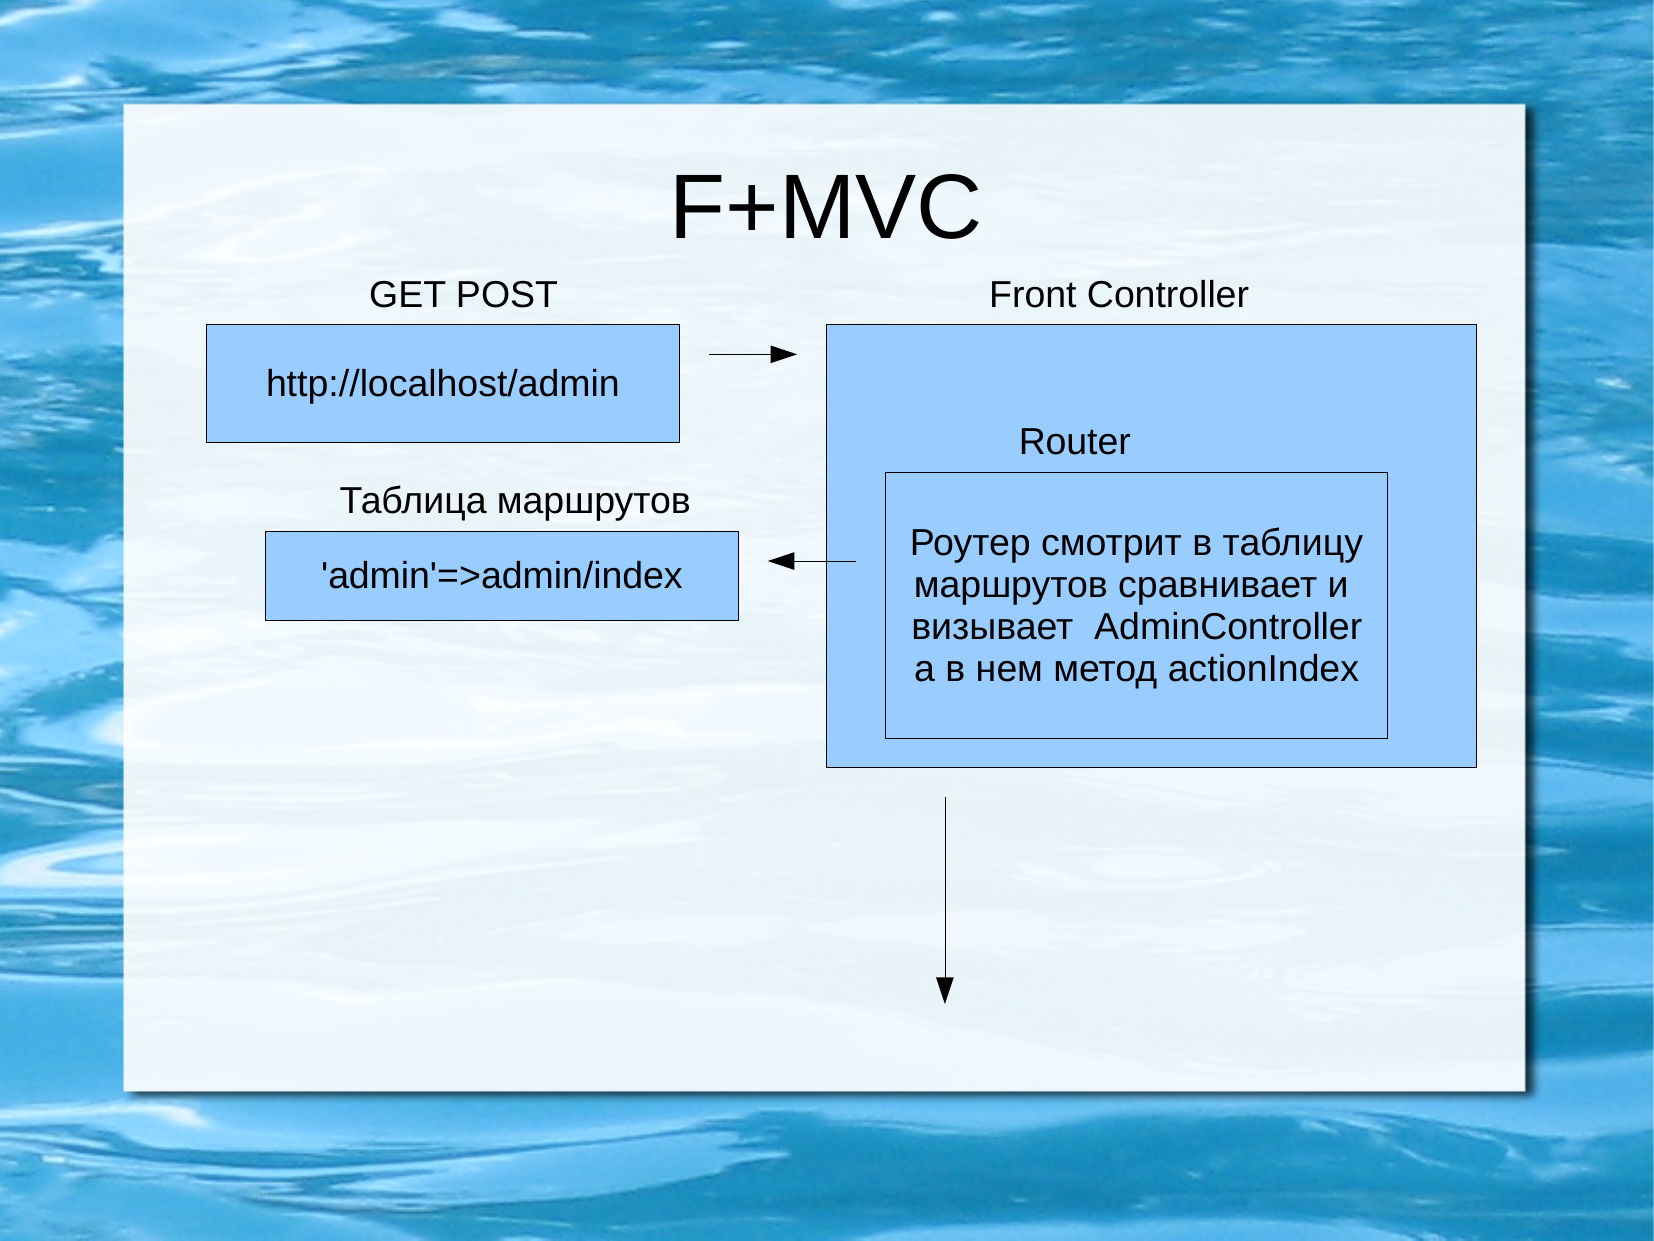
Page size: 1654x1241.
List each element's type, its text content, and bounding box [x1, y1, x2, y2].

picture [0, 0, 1654, 1241]
text_box 'admin'=>admin/index [265, 531, 739, 621]
title F+MVC [147, 118, 1506, 296]
text_box Router [1003, 413, 1146, 471]
text_box GET POST [354, 265, 574, 323]
text_box Front Controller [974, 265, 1265, 323]
text_box [826, 324, 1477, 768]
text_box Таблица маршрутов [324, 472, 706, 530]
text_box http://localhost/admin [206, 324, 680, 443]
text_box Роутер смотрит в таблицу маршрутов сравнивает и визывает AdminController а в нем метод actionIndex [885, 472, 1388, 739]
